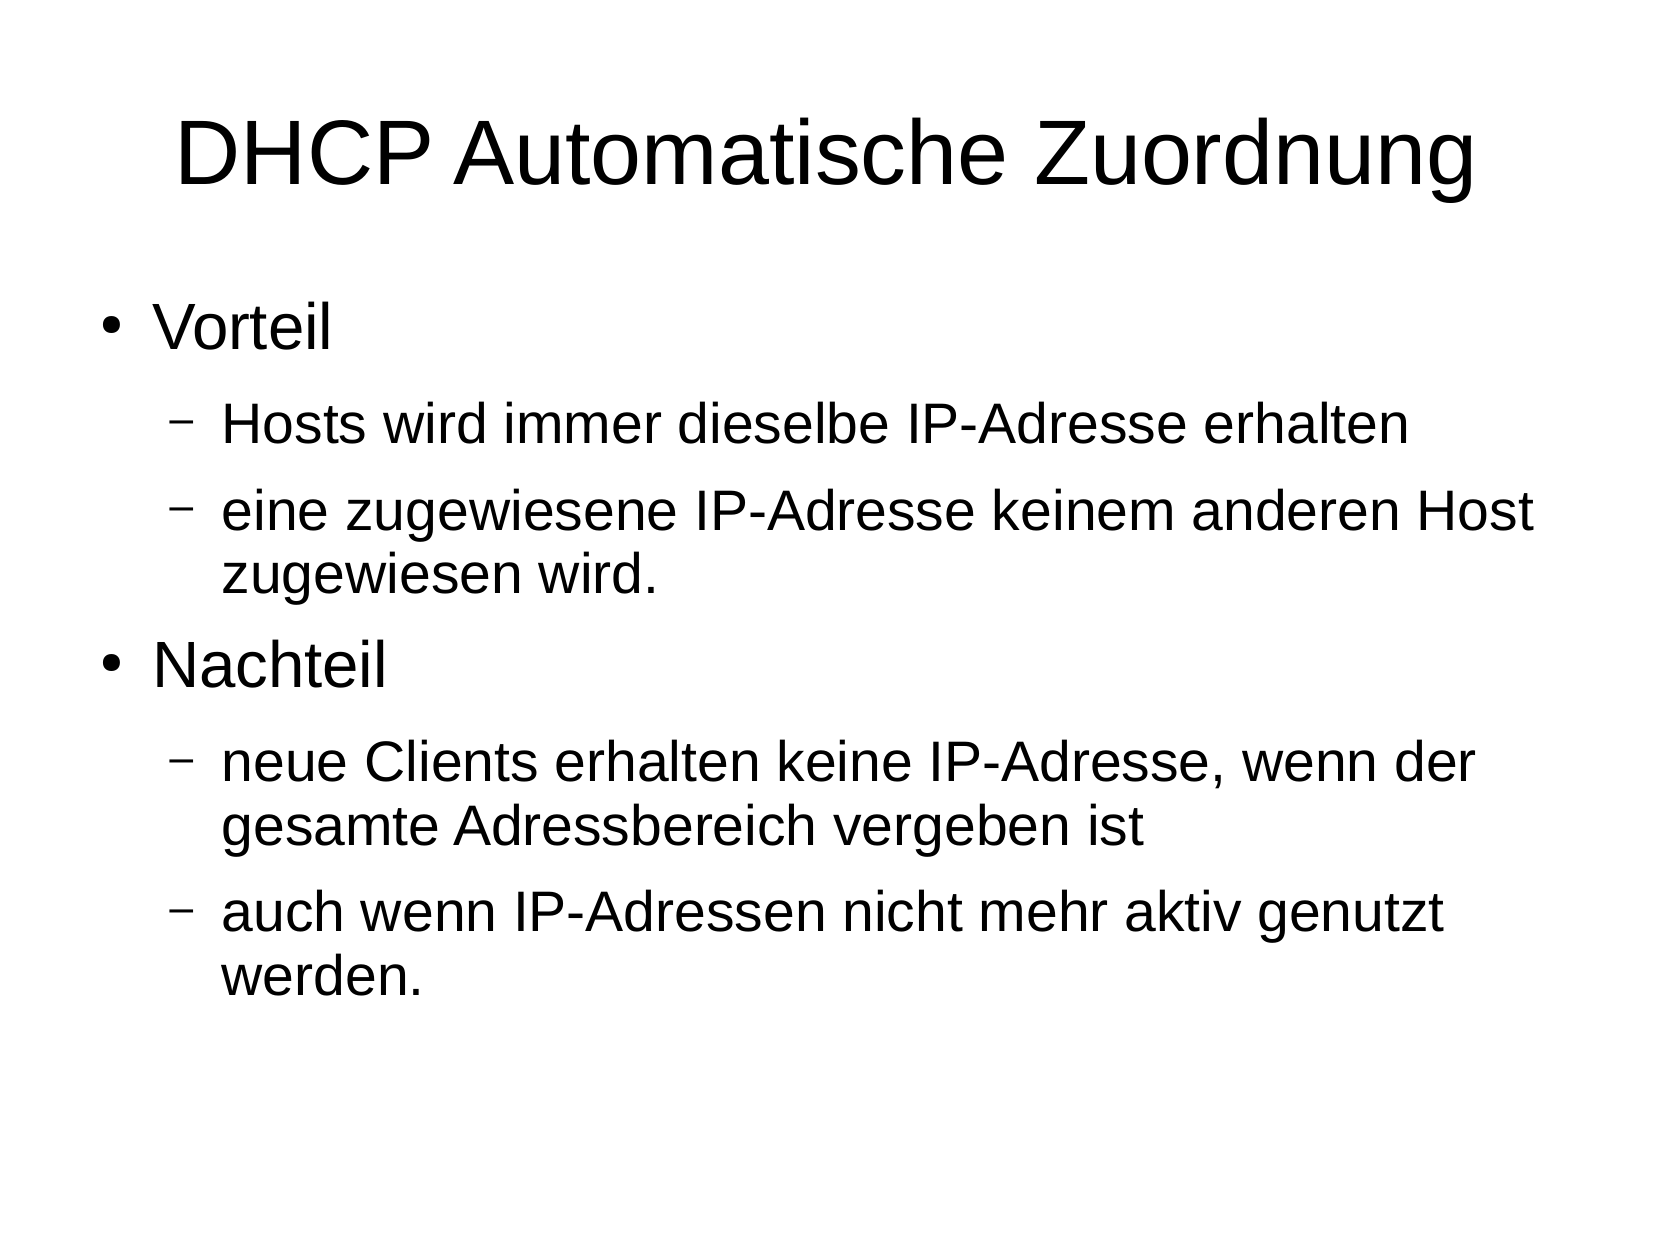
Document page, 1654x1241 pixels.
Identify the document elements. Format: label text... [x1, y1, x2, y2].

list Vorteil Hosts wird immer dieselbe IP-Adresse erhalten eine zugewiesene IP-Adresse keinem anderen Host zugewiesen wird. Nachteil neue Clients erhalten keine IP-Adresse, wenn der gesamte Adressbereich vergeben ist auch wenn IP-Adressen nicht mehr aktiv genutzt werden. [82, 290, 1571, 1010]
title DHCP Automatische Zuordnung [82, 49, 1571, 257]
